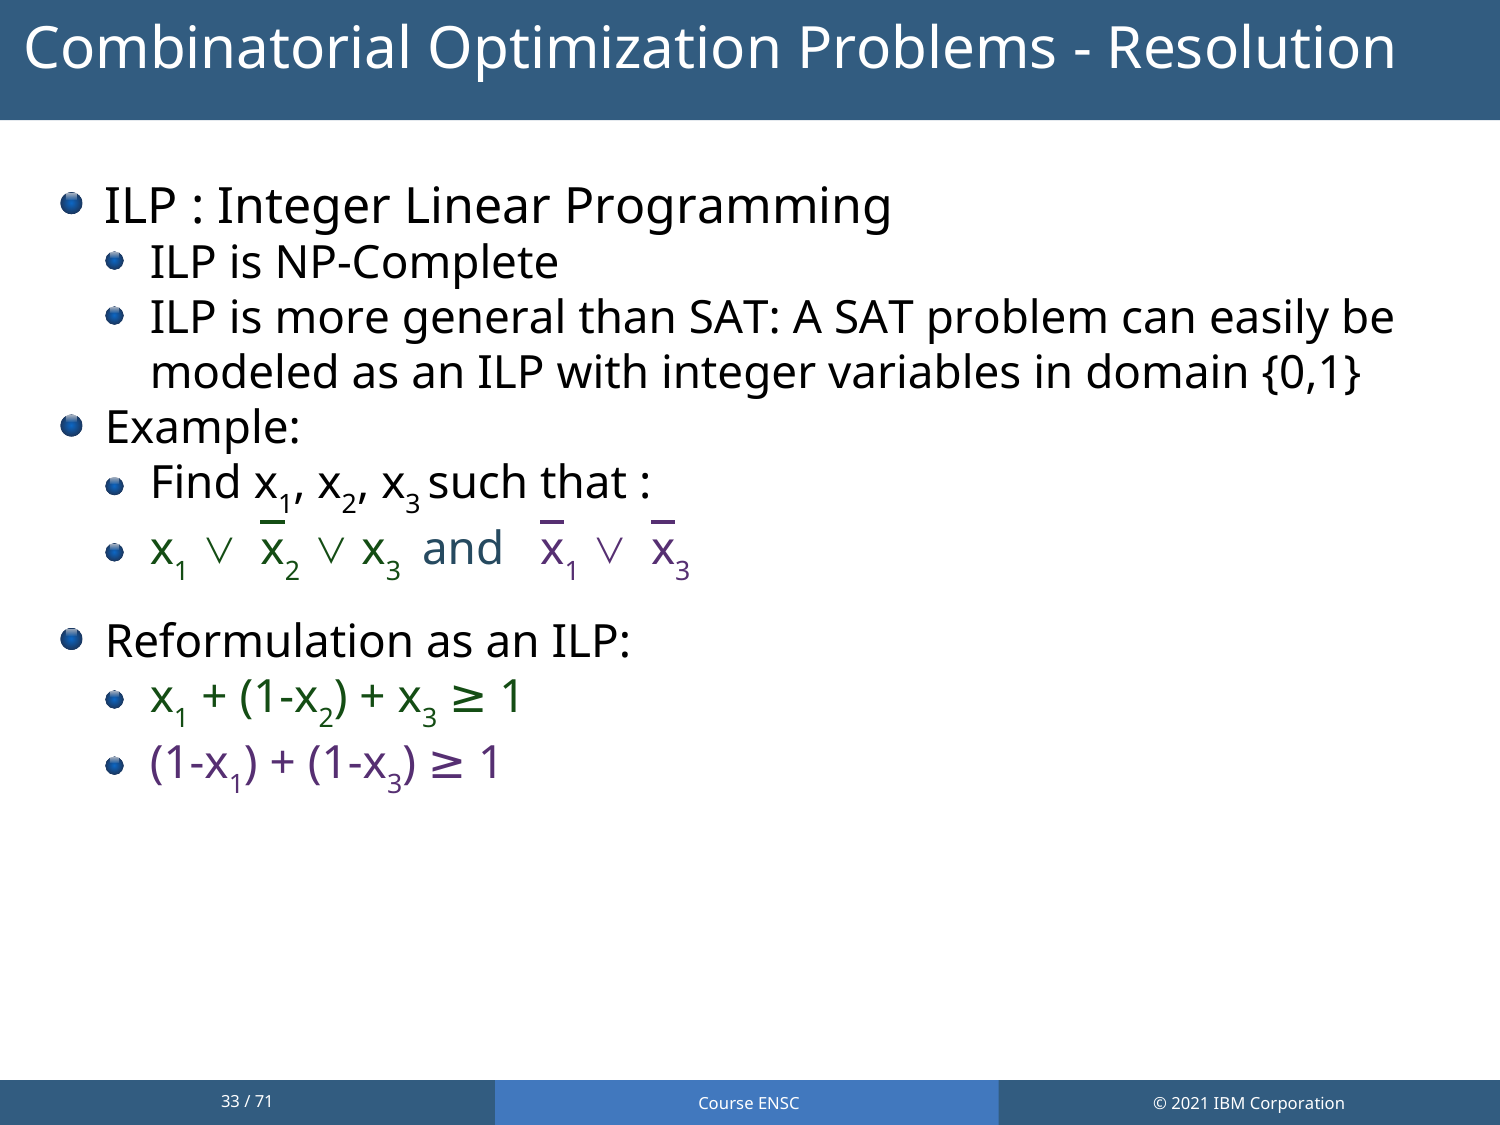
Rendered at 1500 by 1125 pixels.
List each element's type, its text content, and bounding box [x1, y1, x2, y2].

title Combinatorial Optimization Problems - Resolution [0, 0, 1500, 121]
list ILP : Integer Linear Programming ILP is NP-Complete ILP is more general than SAT: A SAT problem can easily be modeled as an ILP with integer variables in domain {0,1} Example: Find x1, x2, x3 such that : x1 ∨ x2 ∨ x3 and x1 ∨ x3 Reformulation as an ILP: x1 + (1-x2) + x3 ≥ 1 (1-x1) + (1-x3) ≥ 1 [45, 165, 1441, 1036]
